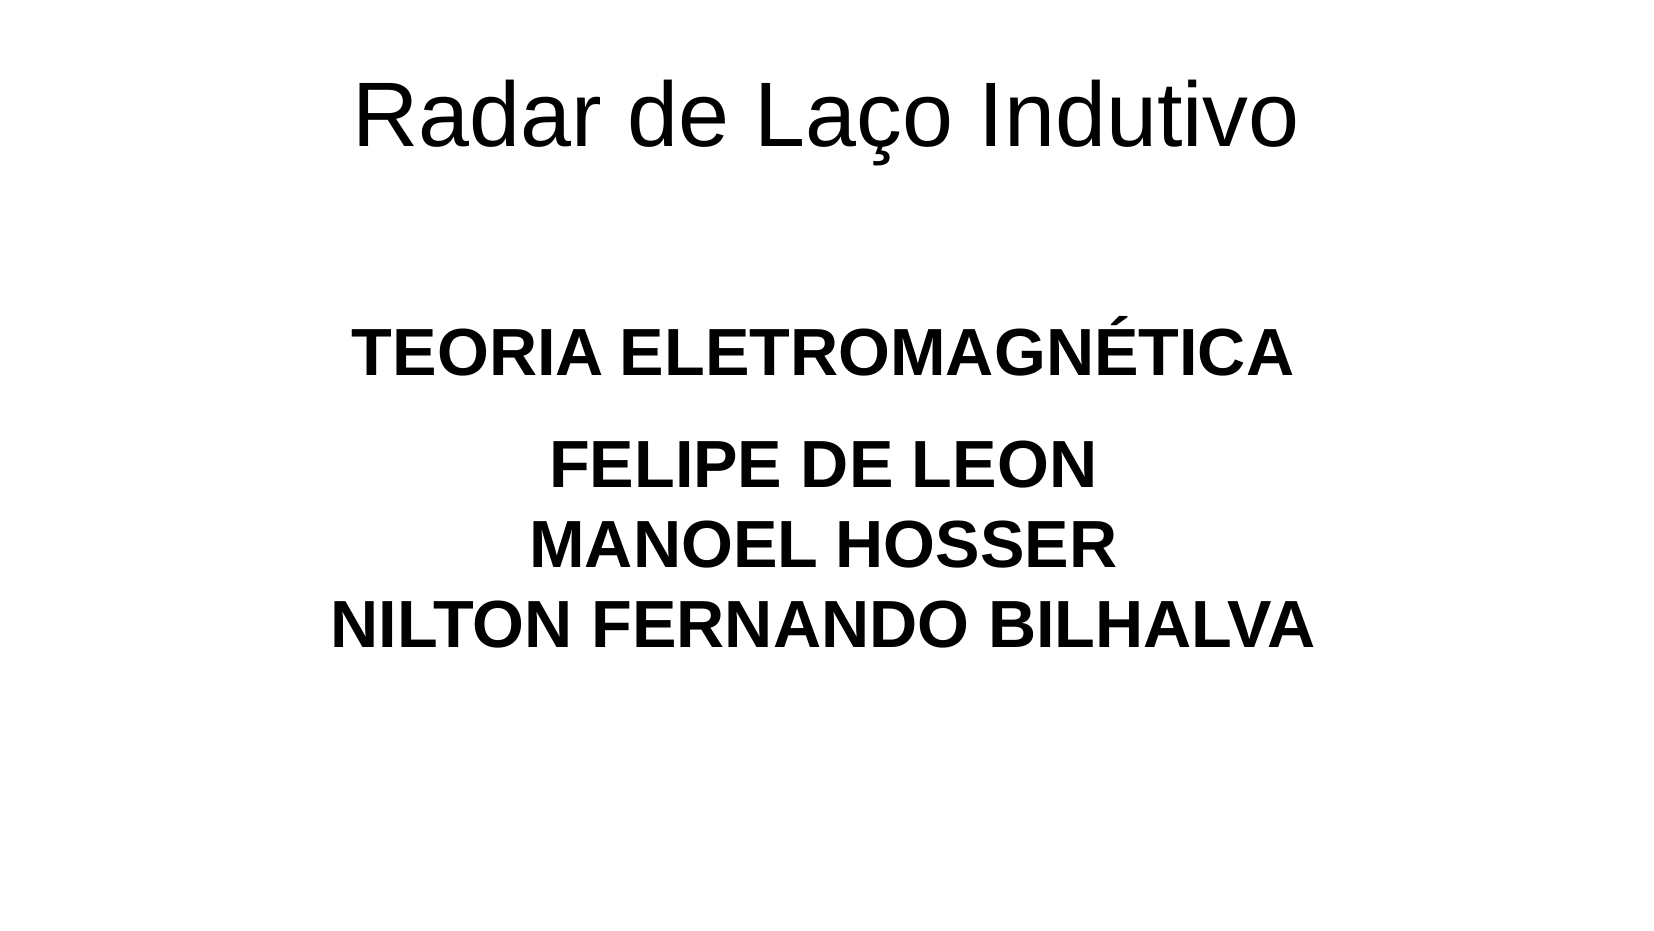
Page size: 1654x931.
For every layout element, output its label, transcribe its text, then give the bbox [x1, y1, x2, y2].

subtitle TEORIA ELETROMAGNÉTICA FELIPE DE LEON MANOEL HOSSER NILTON FERNANDO BILHALVA [82, 217, 1571, 758]
title Radar de Laço Indutivo [82, 37, 1571, 193]
